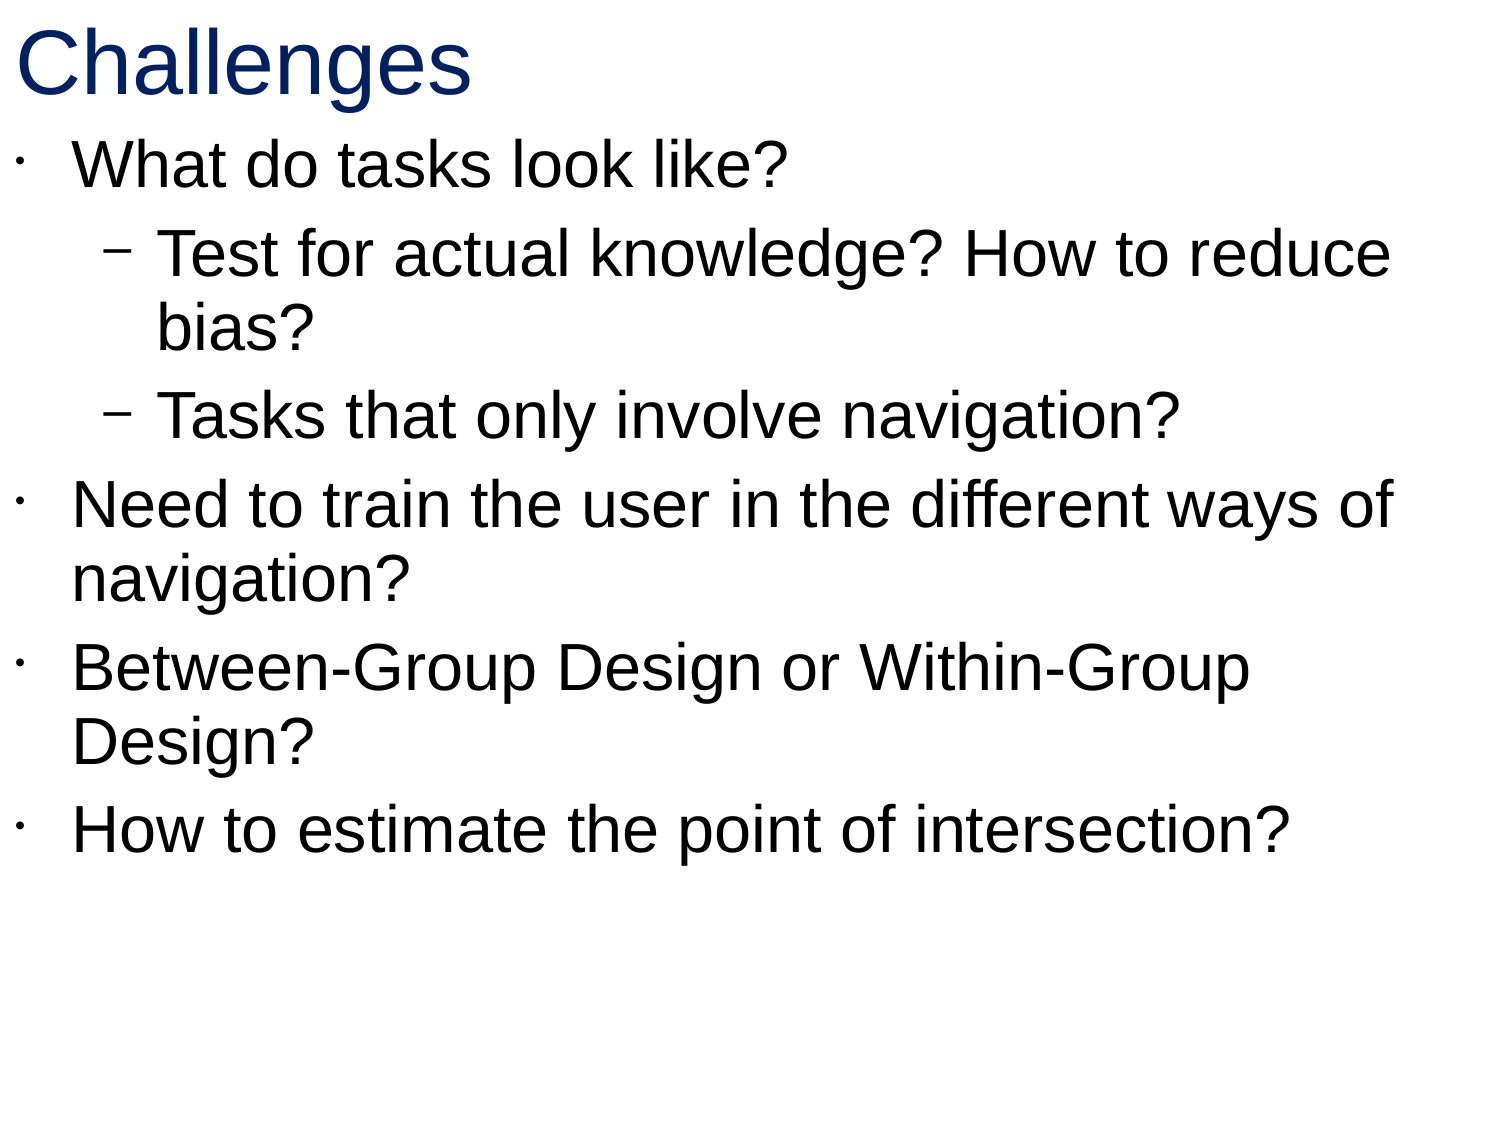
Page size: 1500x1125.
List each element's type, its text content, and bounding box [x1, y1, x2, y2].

text_box What do tasks look like? Test for actual knowledge? How to reduce bias? Tasks that only involve navigation? Need to train the user in the different ways of navigation? Between-Group Design or Within-Group Design? How to estimate the point of intersection? [0, 120, 1500, 865]
